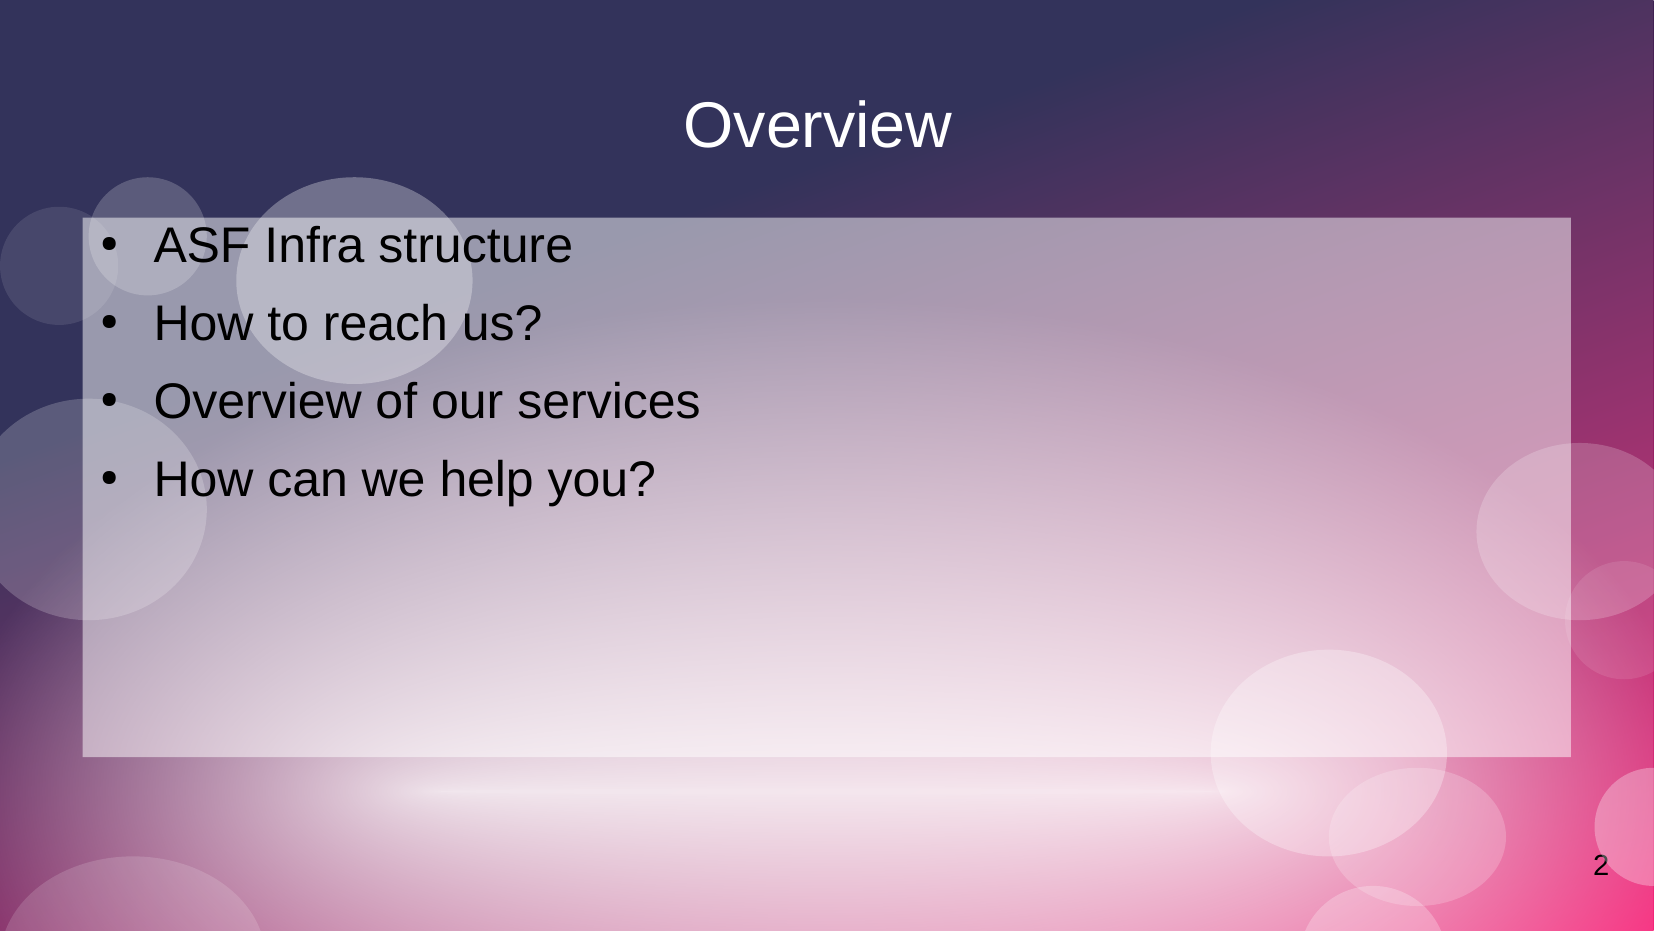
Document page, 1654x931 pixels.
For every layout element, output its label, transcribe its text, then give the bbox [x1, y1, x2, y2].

list ASF Infra structure How to reach us? Overview of our services How can we help you? [82, 217, 1571, 758]
title Overview [88, 44, 1565, 207]
